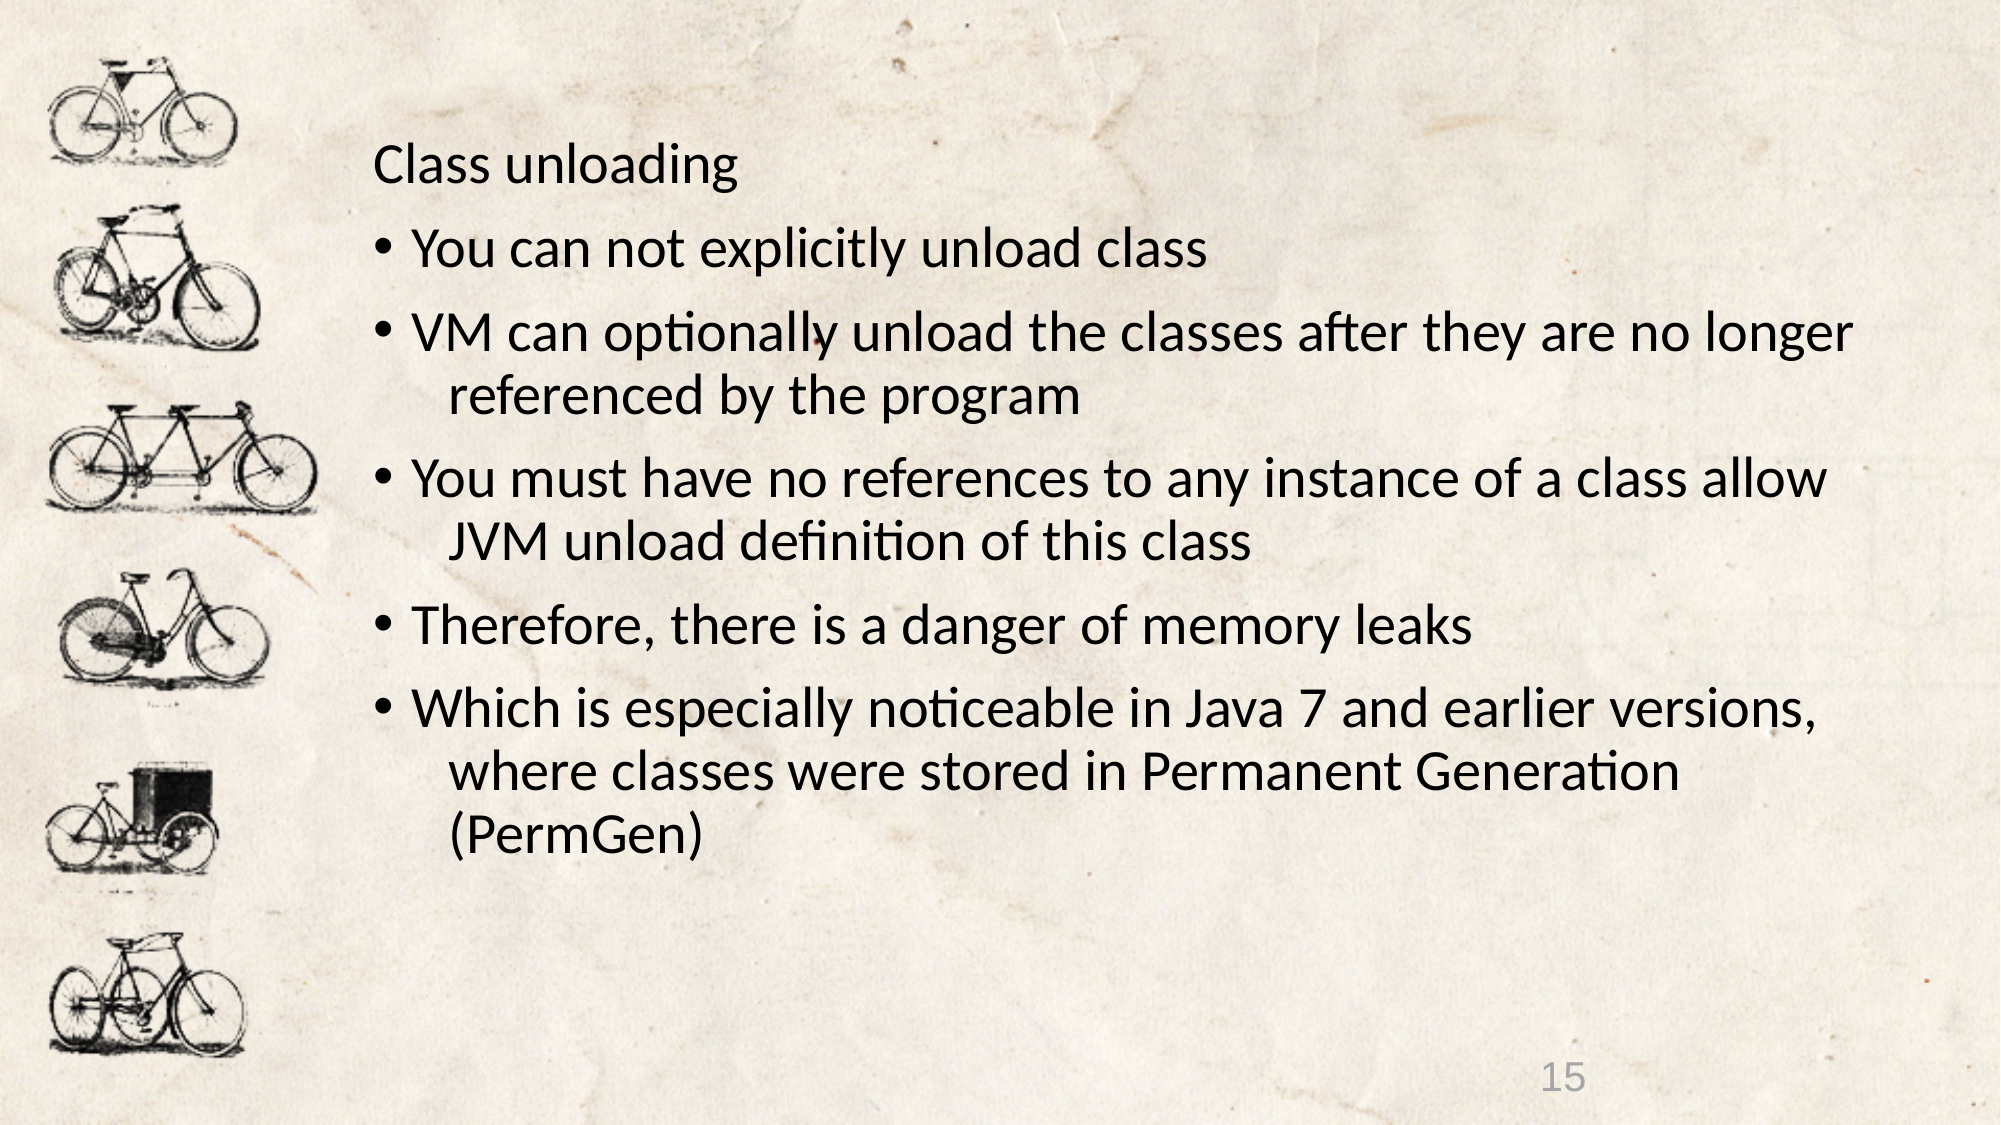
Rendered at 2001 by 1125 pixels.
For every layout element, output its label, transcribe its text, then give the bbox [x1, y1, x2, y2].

list Class unloading You can not explicitly unload class VM can optionally unload the classes after they are no longer referenced by the program You must have no references to any instance of a class allow JVM unload definition of this class Therefore, there is a danger of memory leaks Which is especially noticeable in Java 7 and earlier versions, where classes were stored in Permanent Generation (PermGen) [358, 126, 1944, 1037]
text_box 15 [1524, 1042, 1975, 1103]
